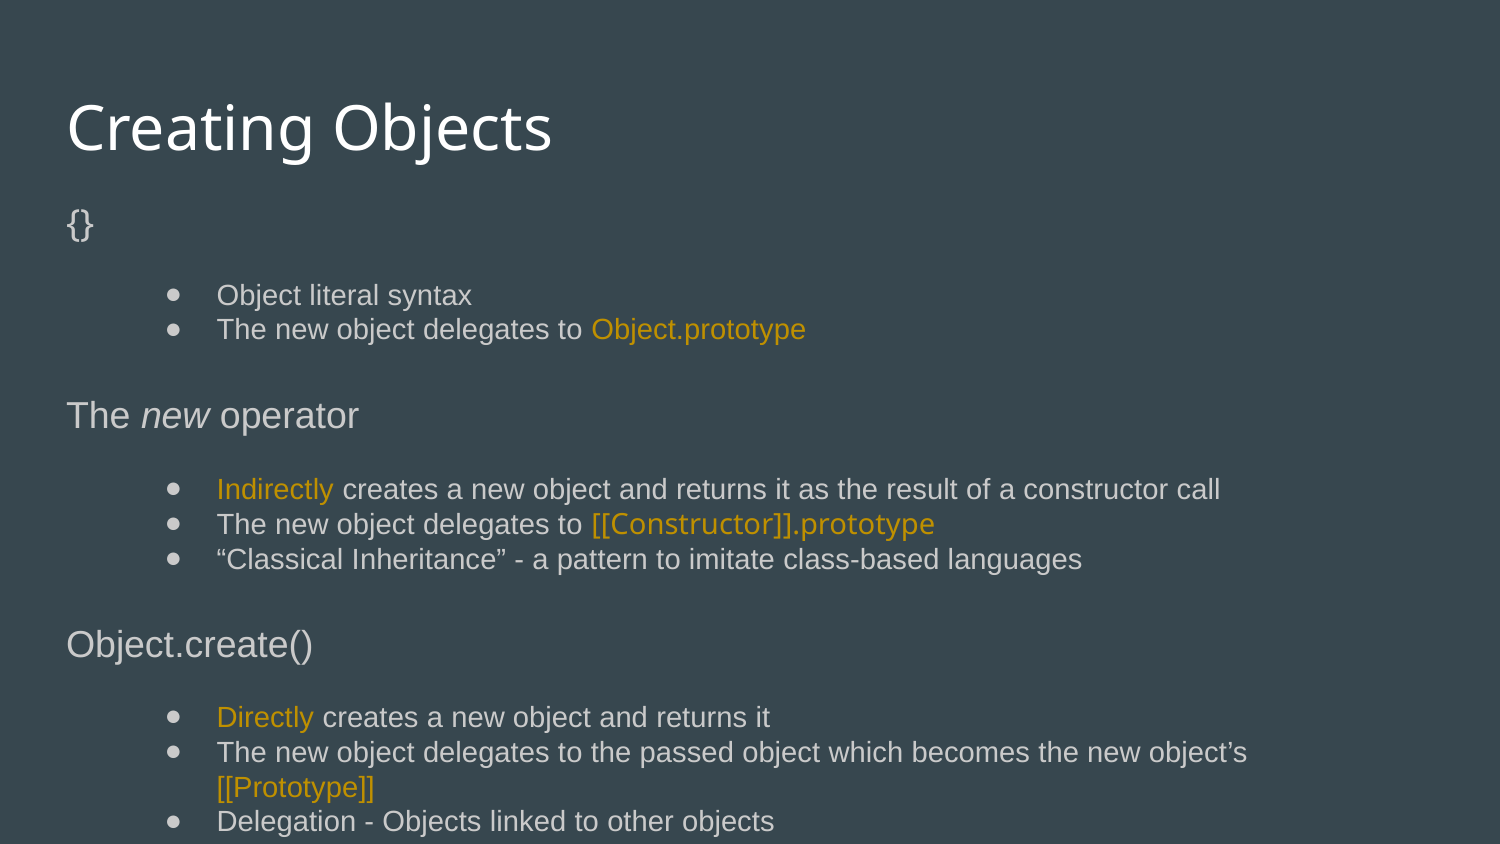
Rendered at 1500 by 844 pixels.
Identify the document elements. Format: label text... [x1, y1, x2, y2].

text_box The new operator [51, 376, 382, 444]
text_box Indirectly creates a new object and returns it as the result of a constructor call The new object delegates to [[Constructor]].prototype “Classical Inheritance” - a pattern to imitate class-based languages [126, 455, 1245, 583]
list {} [51, 184, 1188, 268]
text_box Object.create() [51, 605, 348, 673]
text_box Directly creates a new object and returns it The new object delegates to the passed object which becomes the new object’s [[Prototype]] Delegation - Objects linked to other objects [126, 682, 1425, 811]
title Creating Objects [51, 72, 1449, 167]
text_box Object literal syntax The new object delegates to Object.prototype [126, 260, 1042, 355]
